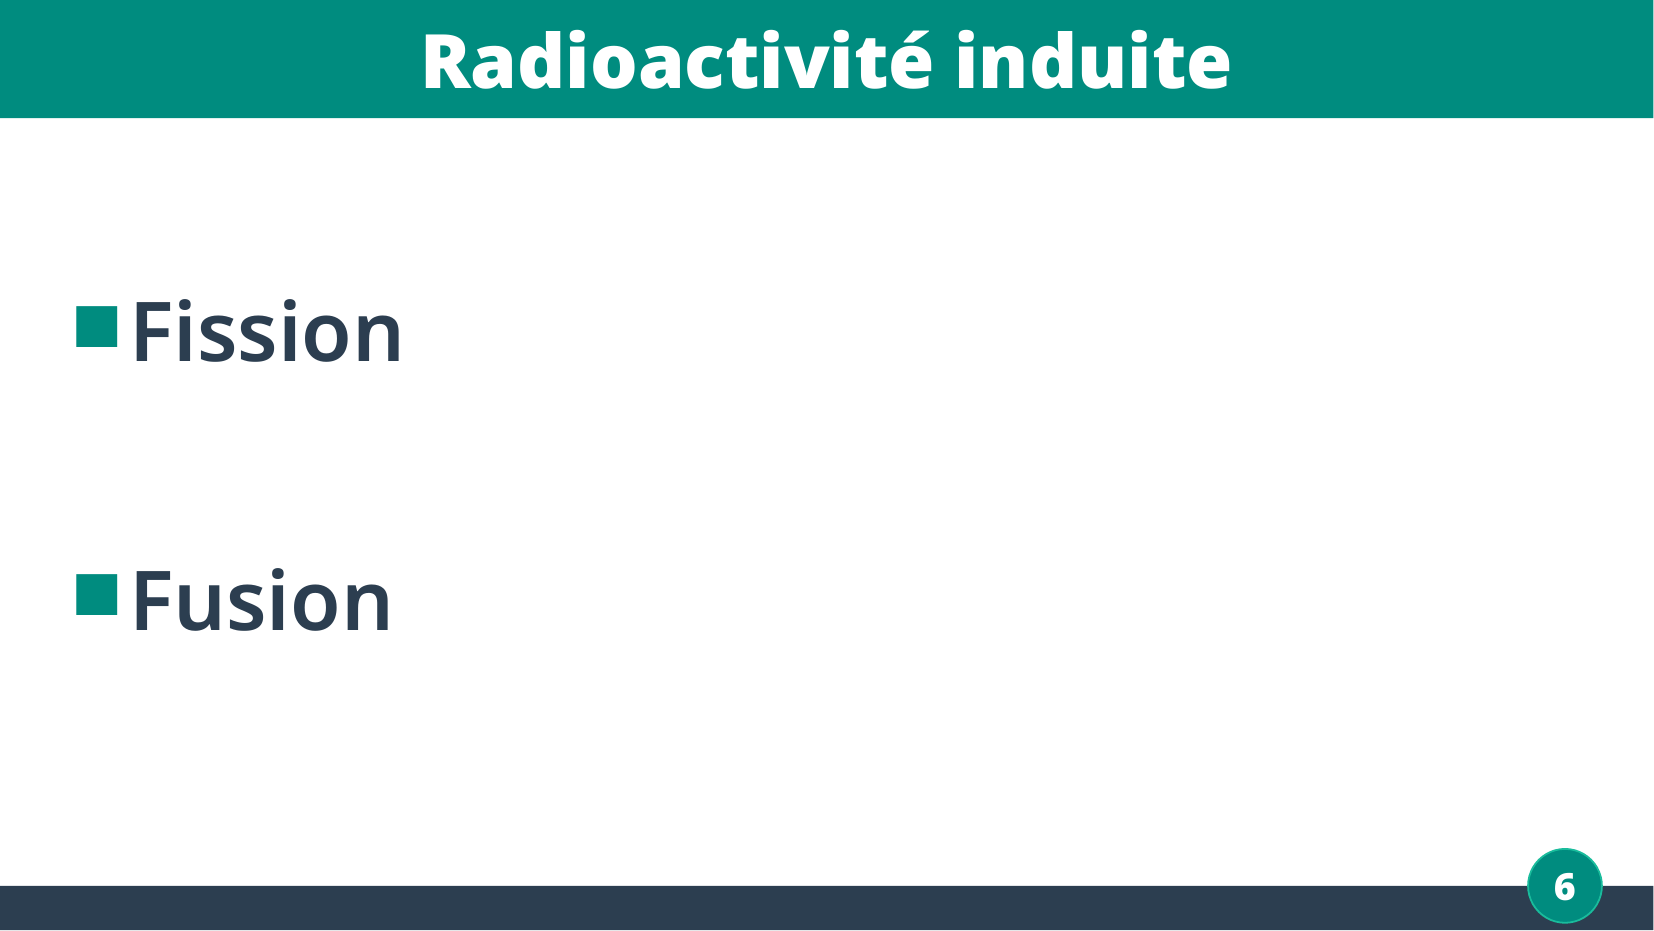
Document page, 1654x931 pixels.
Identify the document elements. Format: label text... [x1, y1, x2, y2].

list Fission Fusion [59, 273, 1595, 657]
title Radioactivité induite [59, 0, 1595, 118]
